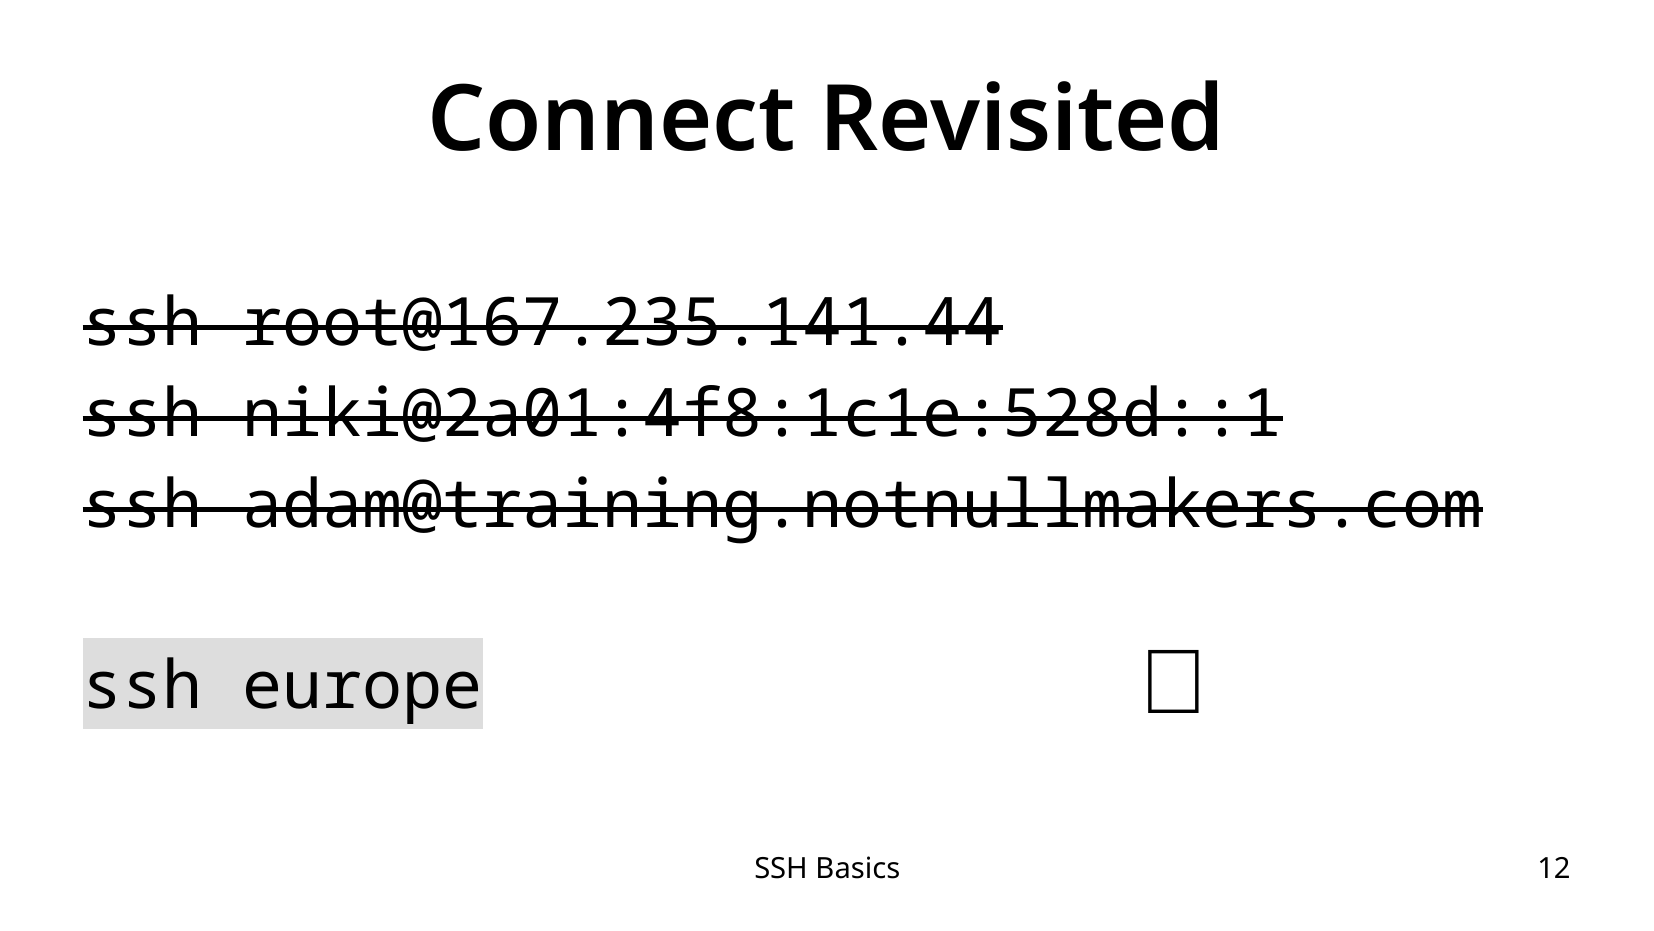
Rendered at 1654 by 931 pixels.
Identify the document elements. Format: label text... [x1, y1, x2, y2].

subtitle ssh root@167.235.141.44 ssh niki@2a01:4f8:1c1e:528d::1 ssh adam@training.notnullmakers.com ssh europe [82, 274, 1571, 695]
text_box 🤯 [1125, 623, 1313, 788]
title Connect Revisited [82, 37, 1571, 193]
